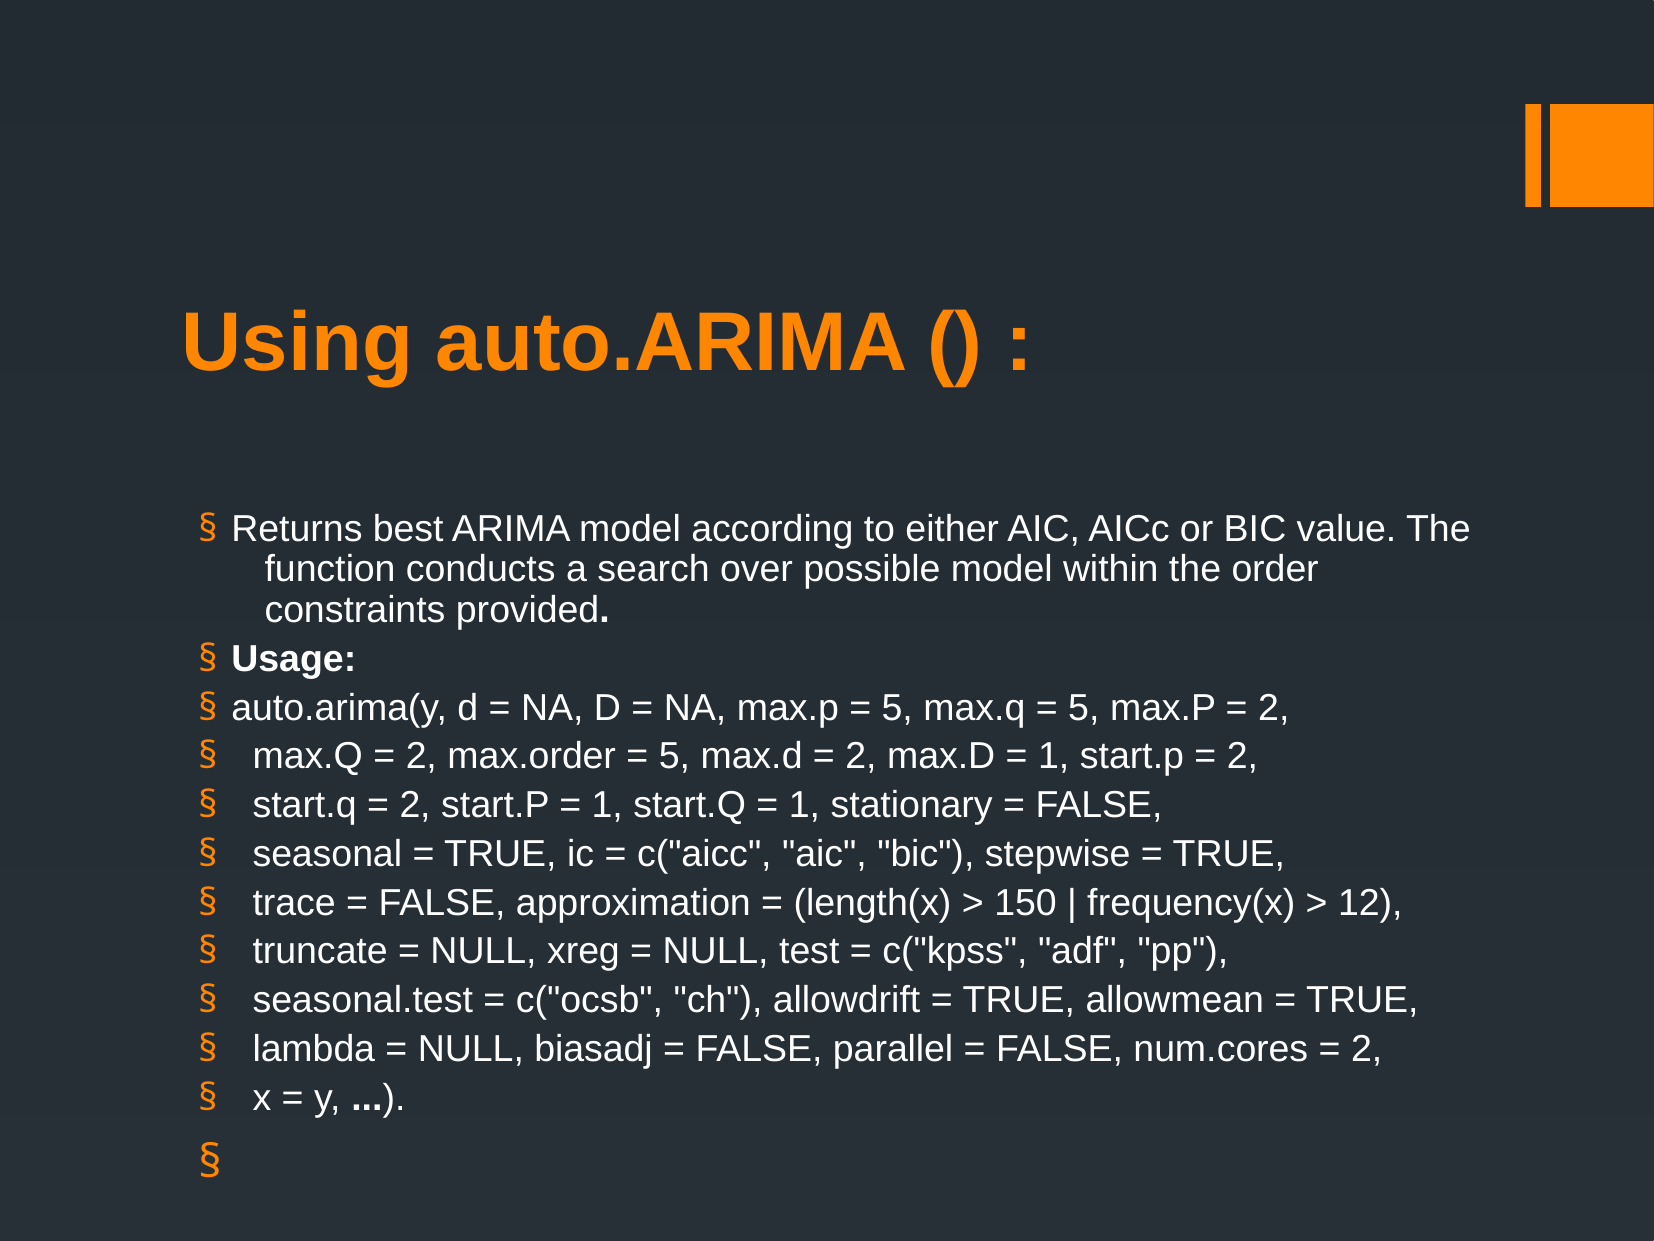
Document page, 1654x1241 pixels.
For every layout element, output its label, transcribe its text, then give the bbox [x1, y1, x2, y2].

list Returns best ARIMA model according to either AIC, AICc or BIC value. The function conducts a search over possible model within the order constraints provided. Usage: auto.arima(y, d = NA, D = NA, max.p = 5, max.q = 5, max.P = 2, max.Q = 2, max.order = 5, max.d = 2, max.D = 1, start.p = 2, start.q = 2, start.P = 1, start.Q = 1, stationary = FALSE, seasonal = TRUE, ic = c("aicc", "aic", "bic"), stepwise = TRUE, trace = FALSE, approximation = (length(x) > 150 | frequency(x) > 12), truncate = NULL, xreg = NULL, test = c("kpss", "adf", "pp"), seasonal.test = c("ocsb", "ch"), allowdrift = TRUE, allowmean = TRUE, lambda = NULL, biasadj = FALSE, parallel = FALSE, num.cores = 2, x = y, ...). [165, 500, 1489, 1141]
title Using auto.ARIMA () : [165, 279, 1489, 489]
